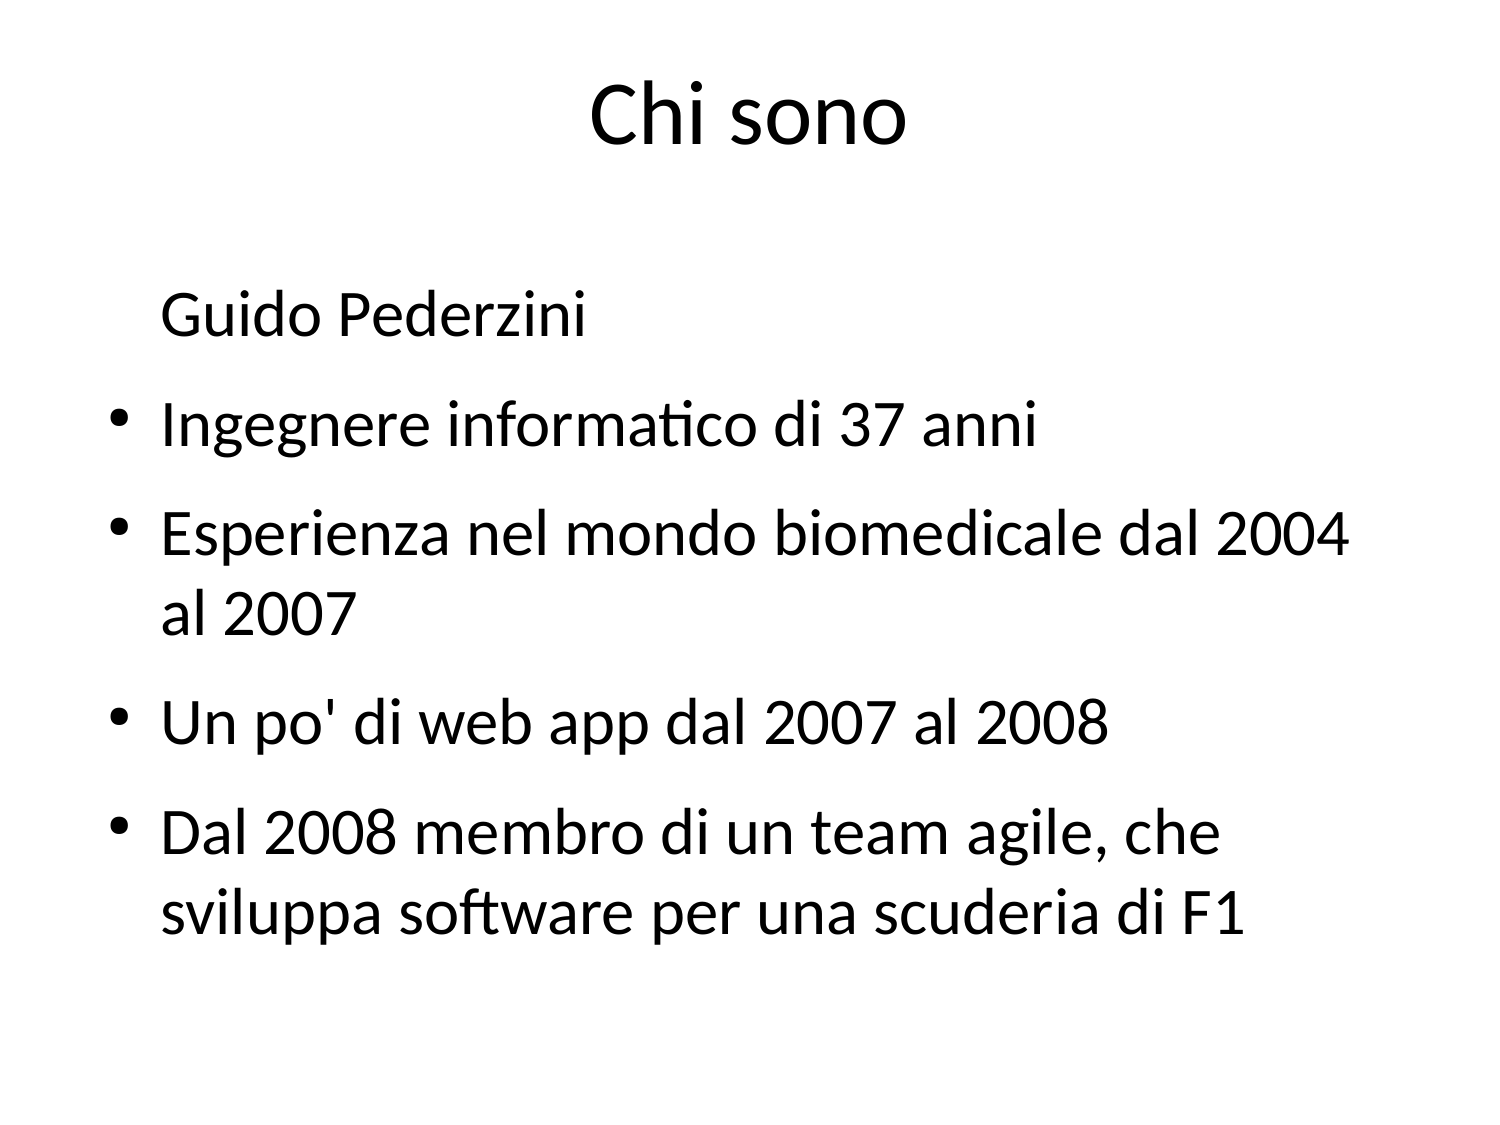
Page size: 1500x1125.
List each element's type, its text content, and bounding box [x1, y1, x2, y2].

title Chi sono [75, 45, 1425, 233]
list Guido Pederzini Ingegnere informatico di 37 anni Esperienza nel mondo biomedicale dal 2004 al 2007 Un po' di web app dal 2007 al 2008 Dal 2008 membro di un team agile, che sviluppa software per una scuderia di F1 [75, 262, 1425, 1005]
